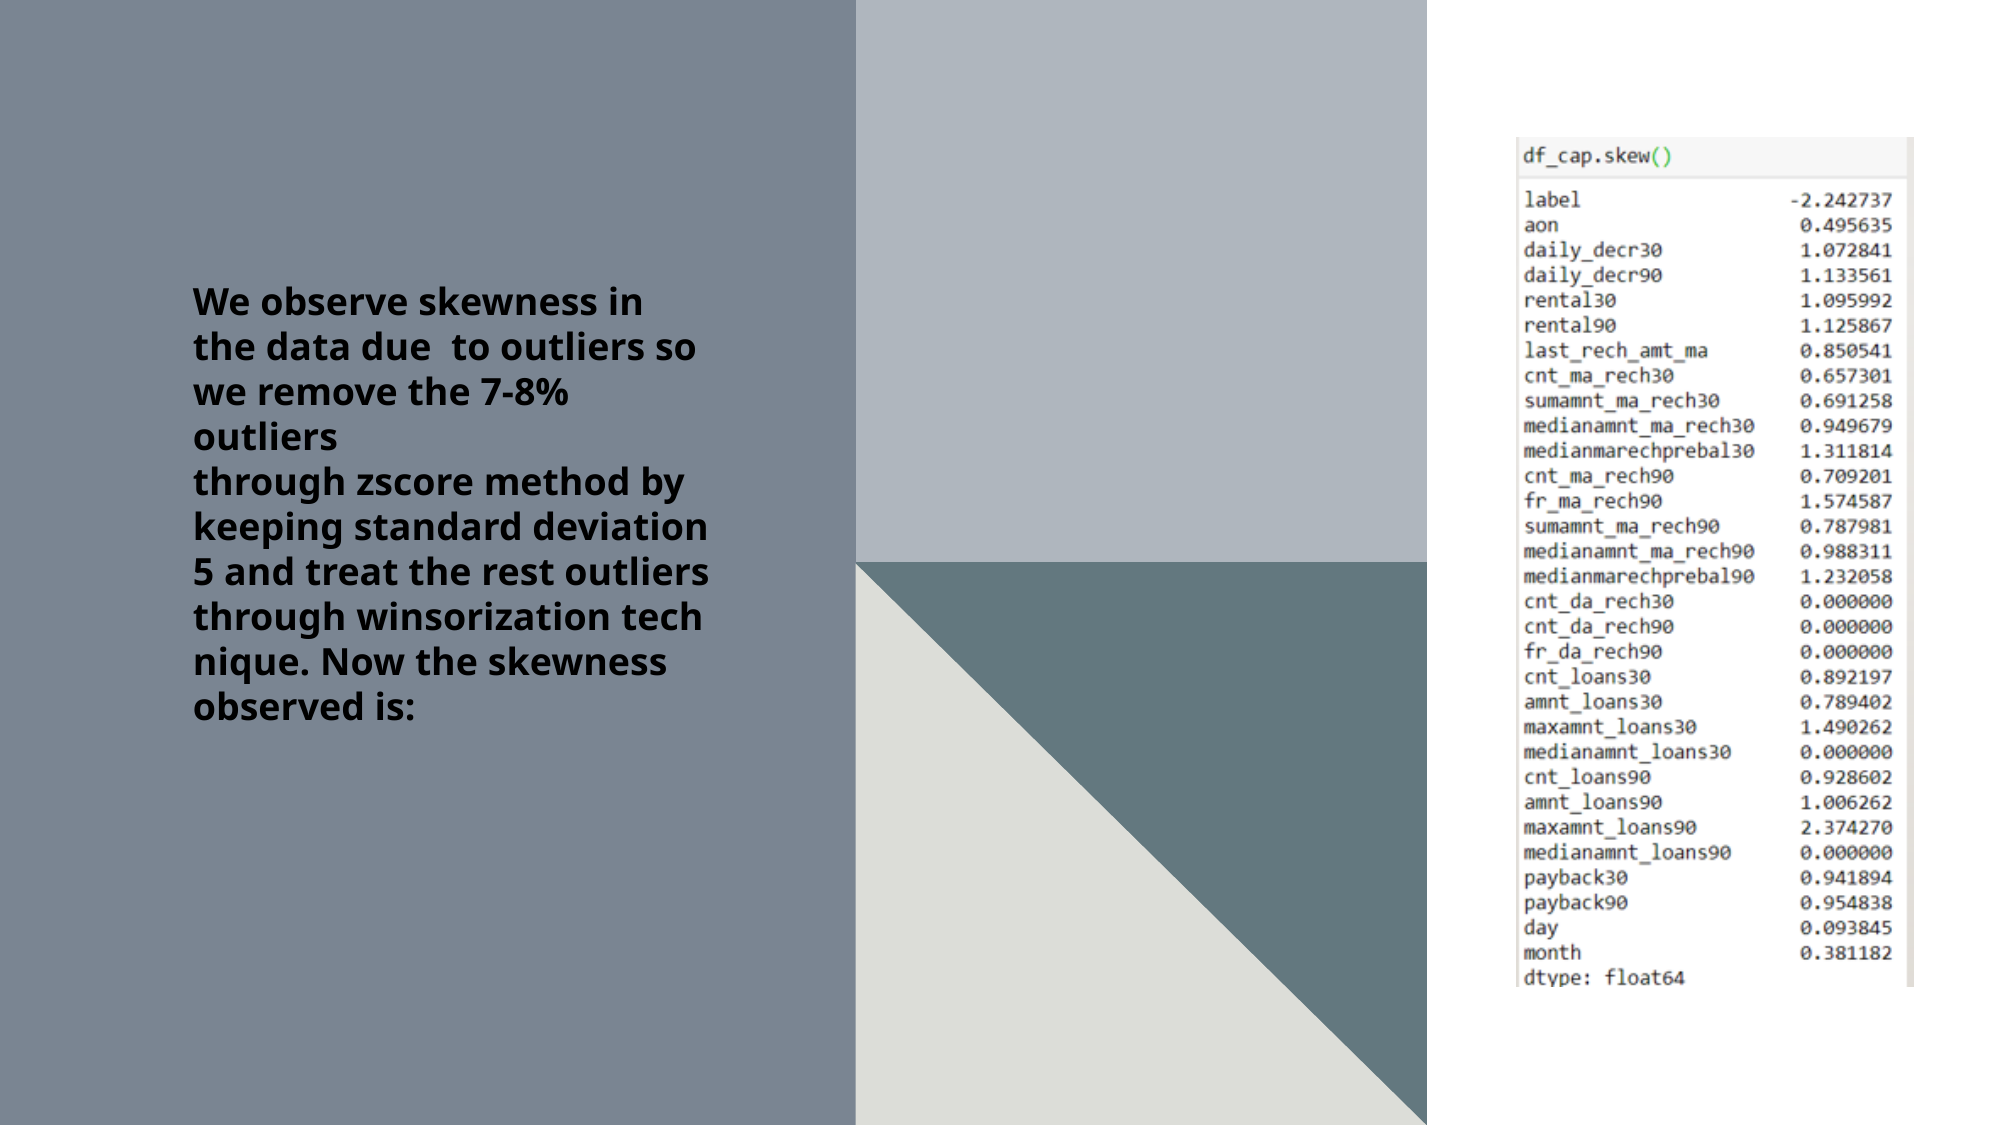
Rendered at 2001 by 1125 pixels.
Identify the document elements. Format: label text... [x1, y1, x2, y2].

picture [1516, 138, 1914, 987]
text_box [0, 0, 2000, 1125]
title We observe skewness in the data due to outliers so we remove the 7-8% outliers through zscore method by keeping standard deviation 5 and treat the rest outliers through winsorization technique. Now the skewness observed is: [177, 262, 733, 781]
